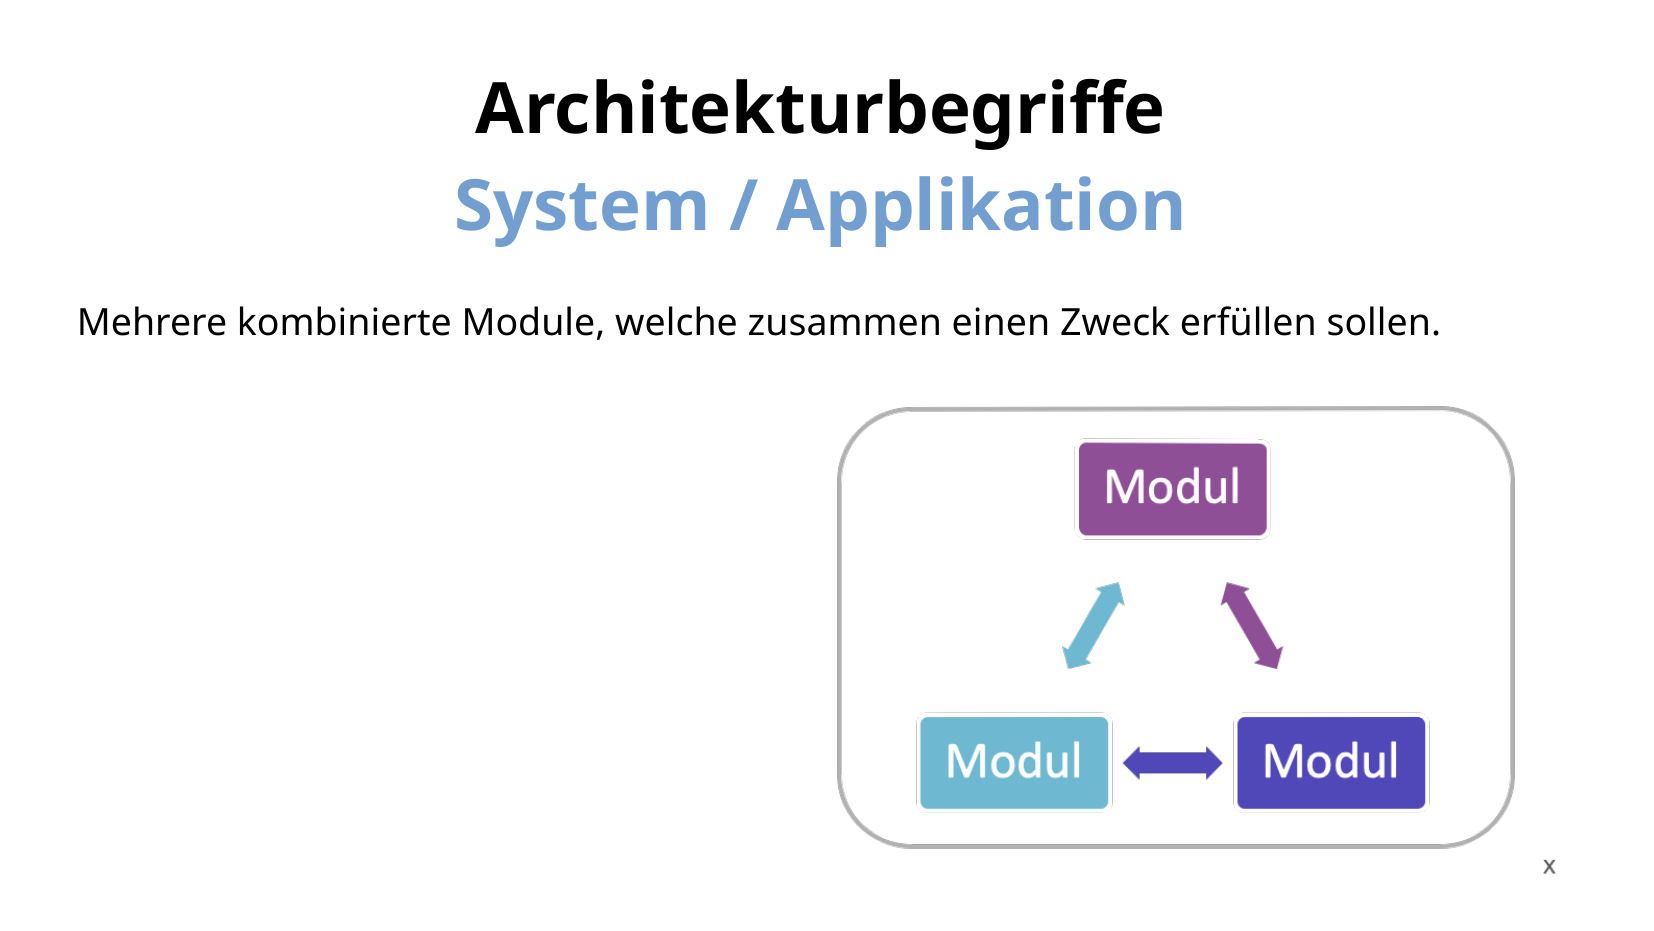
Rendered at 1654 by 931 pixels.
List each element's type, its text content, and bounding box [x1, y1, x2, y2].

picture [835, 404, 1565, 886]
title Architekturbegriffe System / Applikation [76, 57, 1565, 251]
list Mehrere kombinierte Module, welche zusammen einen Zweck erfüllen sollen. [76, 295, 1565, 355]
